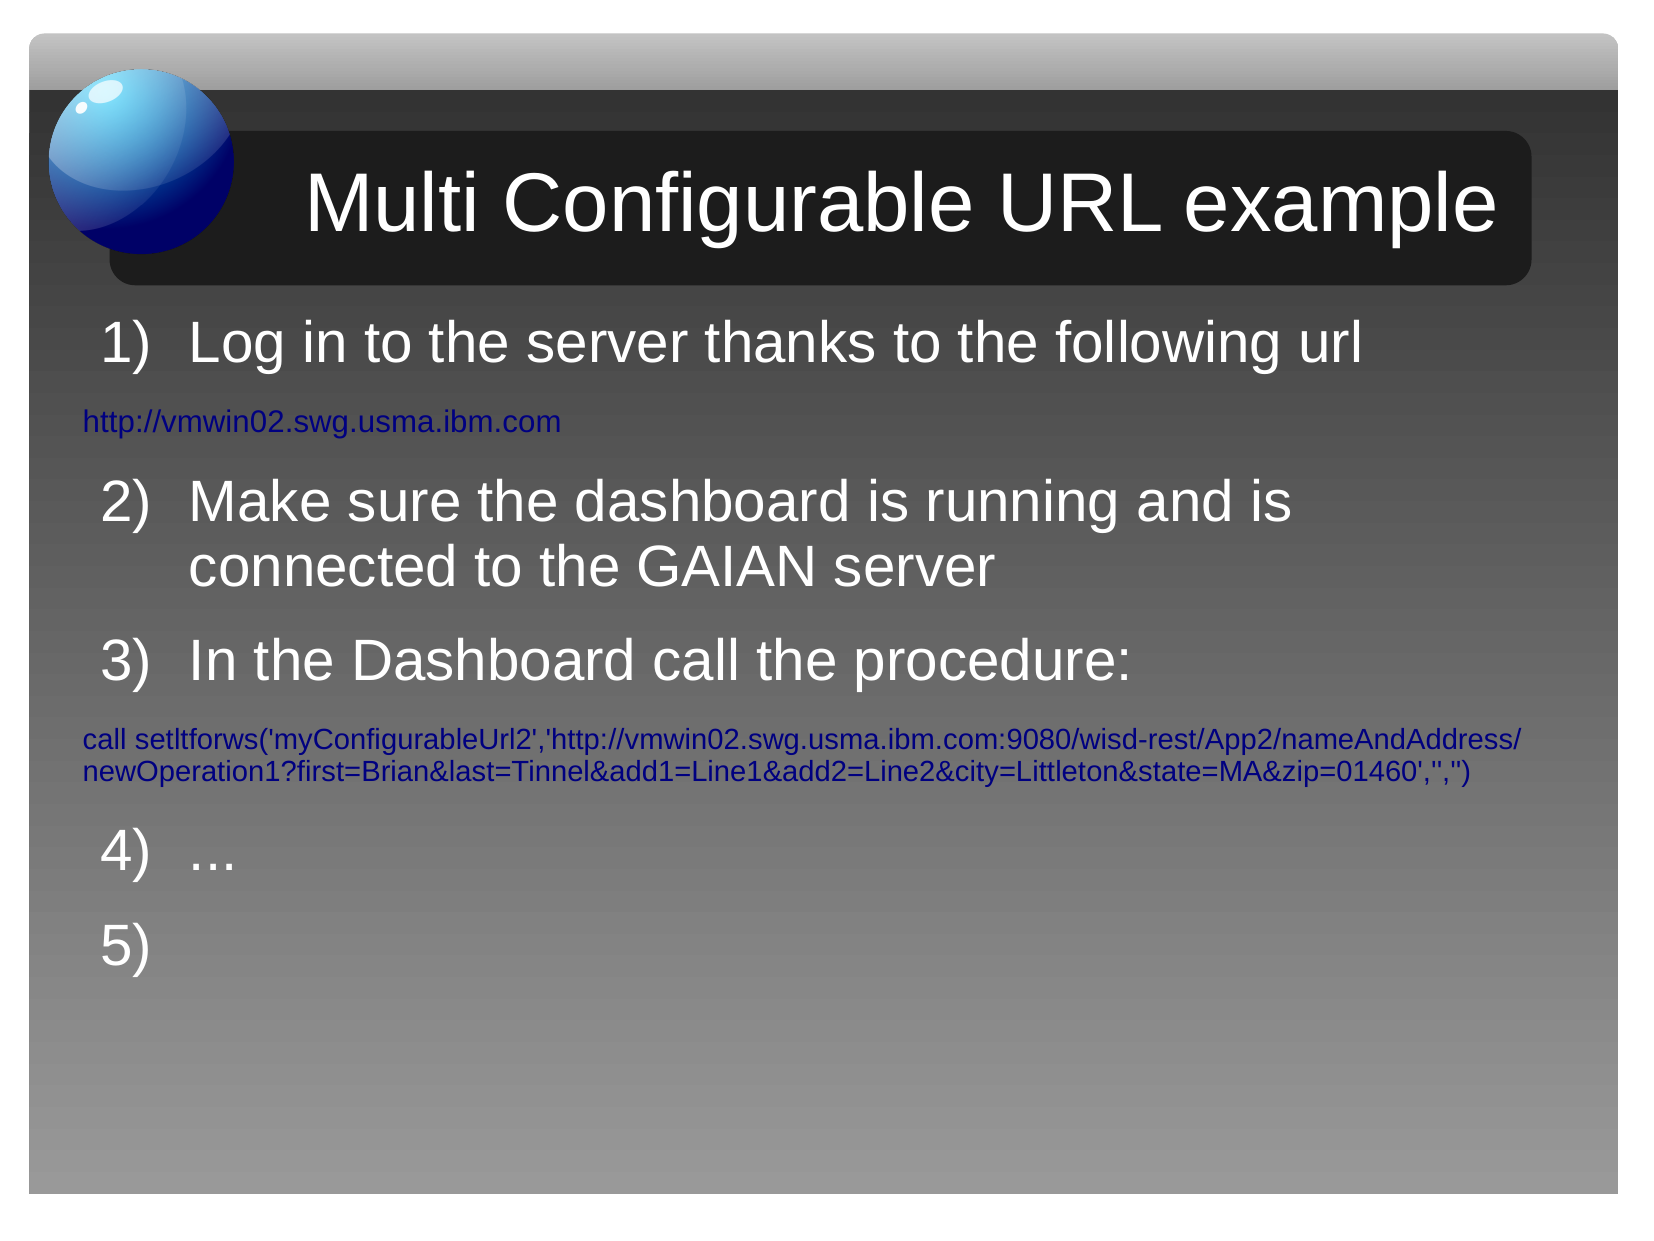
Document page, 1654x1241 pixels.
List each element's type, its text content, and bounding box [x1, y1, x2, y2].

picture [29, 57, 253, 266]
title Multi Configurable URL example [82, 137, 1571, 267]
list Log in to the server thanks to the following url http://vmwin02.swg.usma.ibm.com Make sure the dashboard is running and is connected to the GAIAN server In the Dashboard call the procedure: call setltforws('myConfigurableUrl2','http://vmwin02.swg.usma.ibm.com:9080/wisd-rest/App2/nameAndAddress/newOperation1?first=Brian&last=Tinnel&add1=Line1&add2=Line2&city=Littleton&state=MA&zip=01460','','') ... [82, 309, 1571, 1114]
